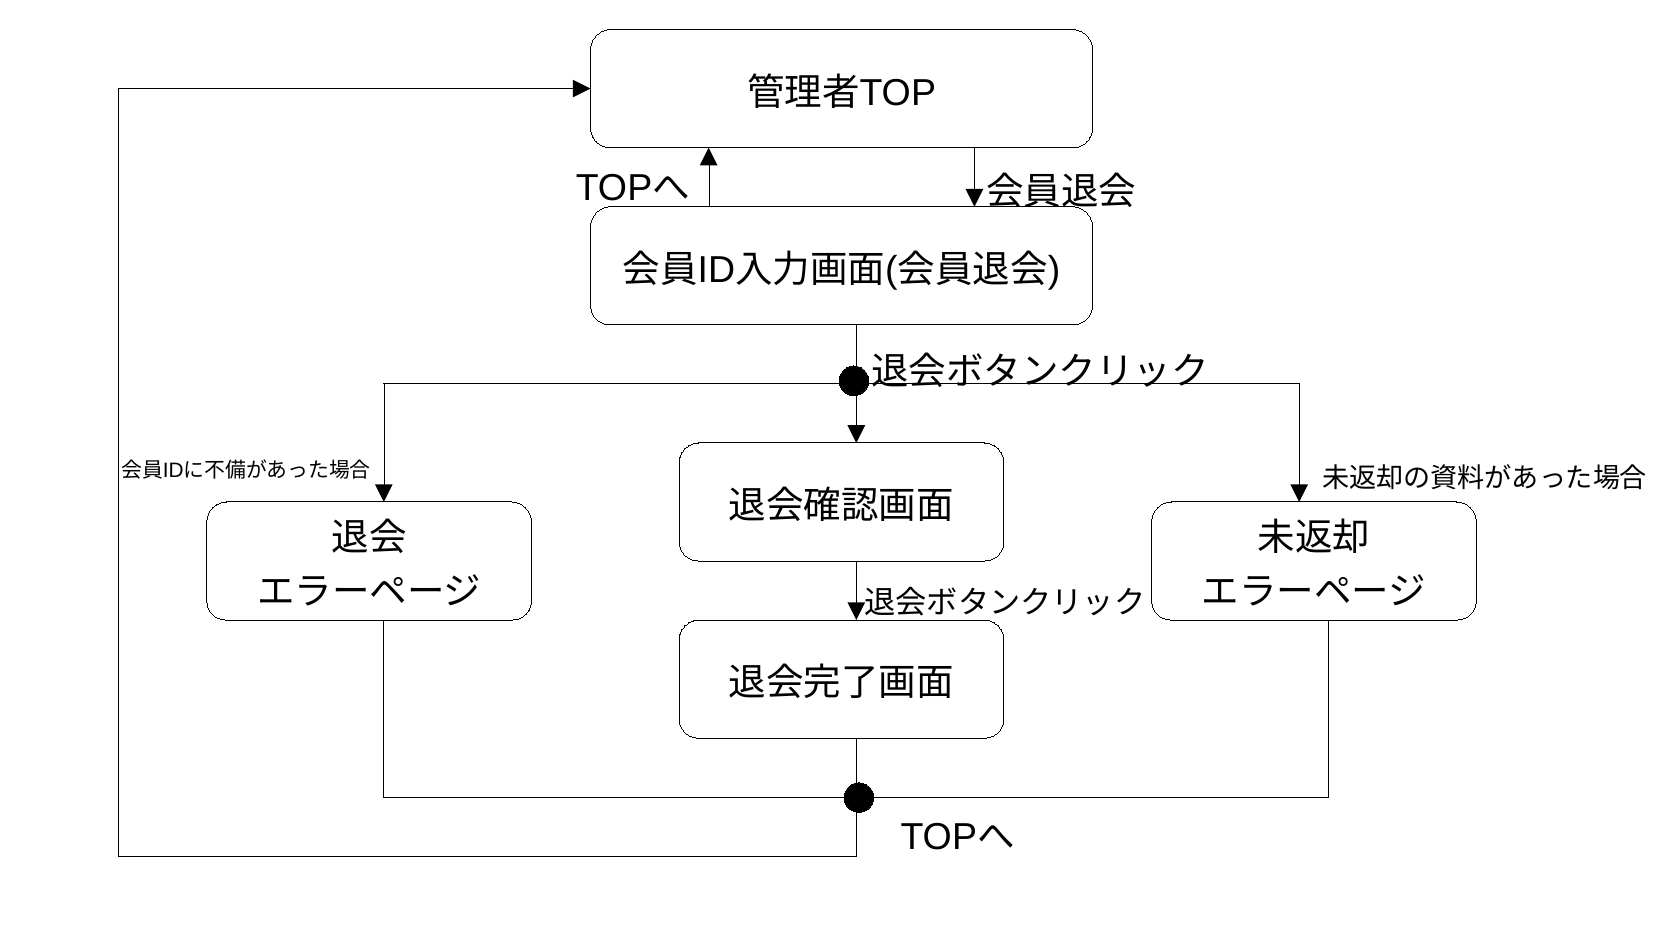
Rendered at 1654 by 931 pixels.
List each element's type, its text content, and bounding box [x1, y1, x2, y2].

text_box 退会ボタンクリック [856, 333, 1247, 473]
text_box TOPへ [561, 149, 705, 207]
text_box 退会ボタンクリック [849, 570, 1241, 709]
text_box 会員IDに不備があった場合 [106, 445, 461, 491]
text_box 退会 エラーページ [206, 501, 532, 621]
text_box 管理者TOP [590, 29, 1093, 148]
text_box 会員ID入力画面(会員退会) [590, 206, 1093, 325]
text_box 未返却 エラーページ [1151, 501, 1477, 621]
text_box 会員退会 [971, 153, 1155, 252]
text_box 未返却の資料があった場合 [1308, 448, 1654, 547]
text_box [844, 782, 874, 813]
text_box 退会完了画面 [679, 620, 1004, 739]
text_box [839, 365, 856, 396]
text_box TOPへ [885, 799, 1030, 857]
text_box 退会確認画面 [679, 442, 1004, 562]
